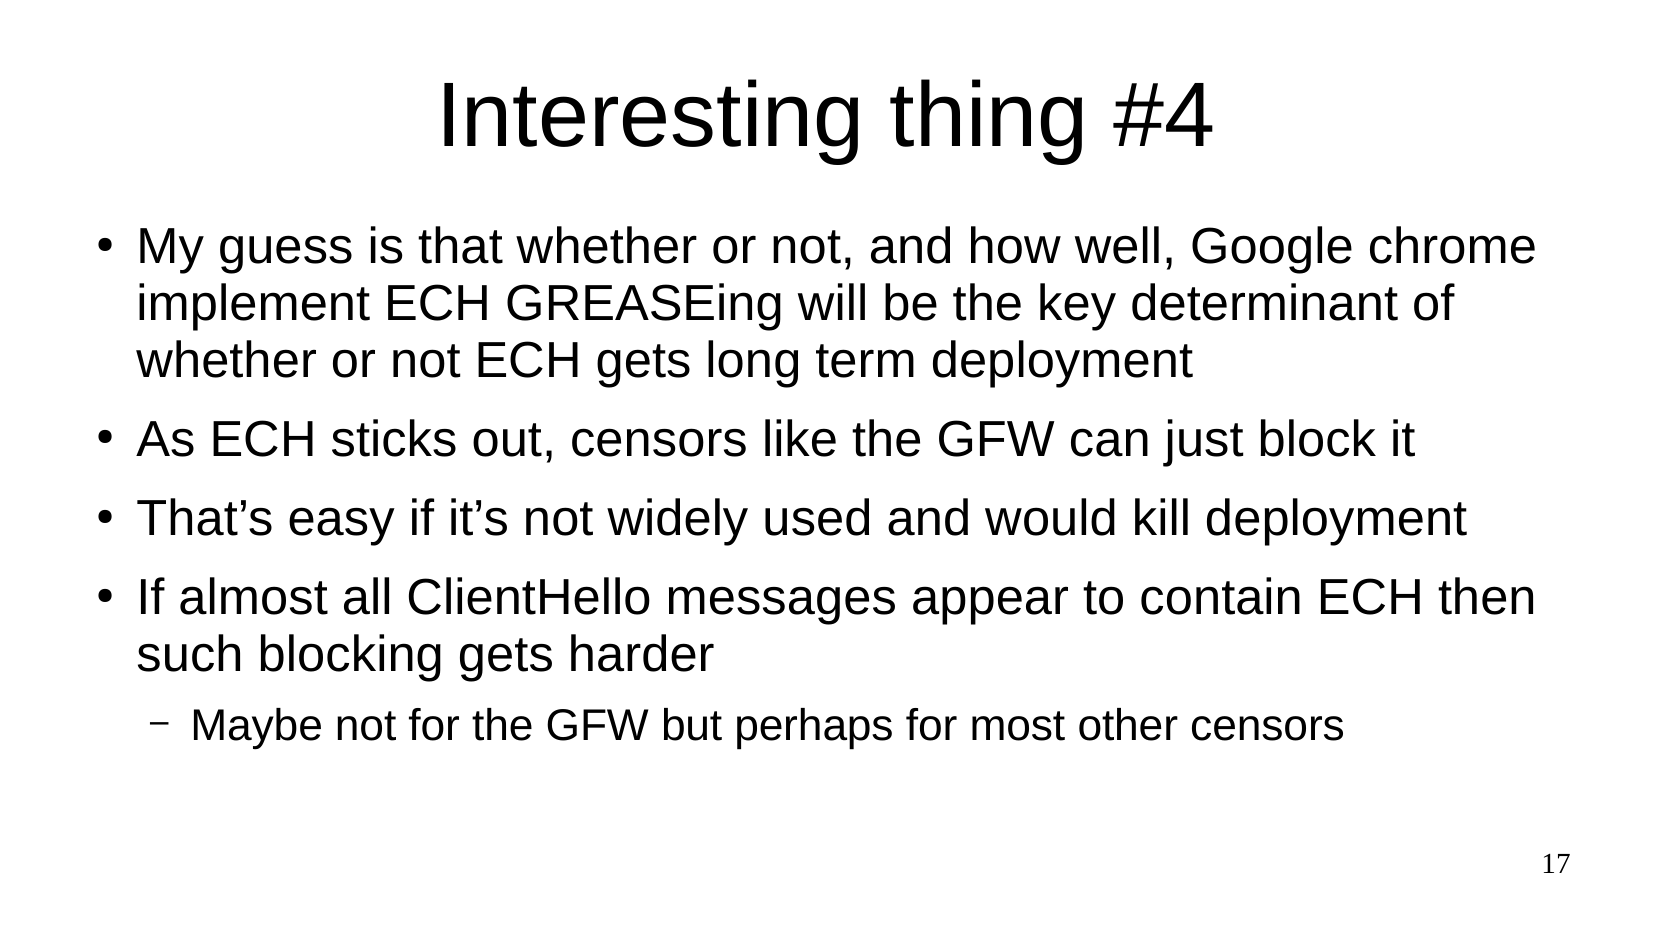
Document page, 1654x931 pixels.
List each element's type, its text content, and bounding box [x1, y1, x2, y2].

list My guess is that whether or not, and how well, Google chrome implement ECH GREASEing will be the key determinant of whether or not ECH gets long term deployment As ECH sticks out, censors like the GFW can just block it That’s easy if it’s not widely used and would kill deployment If almost all ClientHello messages appear to contain ECH then such blocking gets harder Maybe not for the GFW but perhaps for most other censors [82, 217, 1571, 758]
title Interesting thing #4 [82, 37, 1571, 193]
